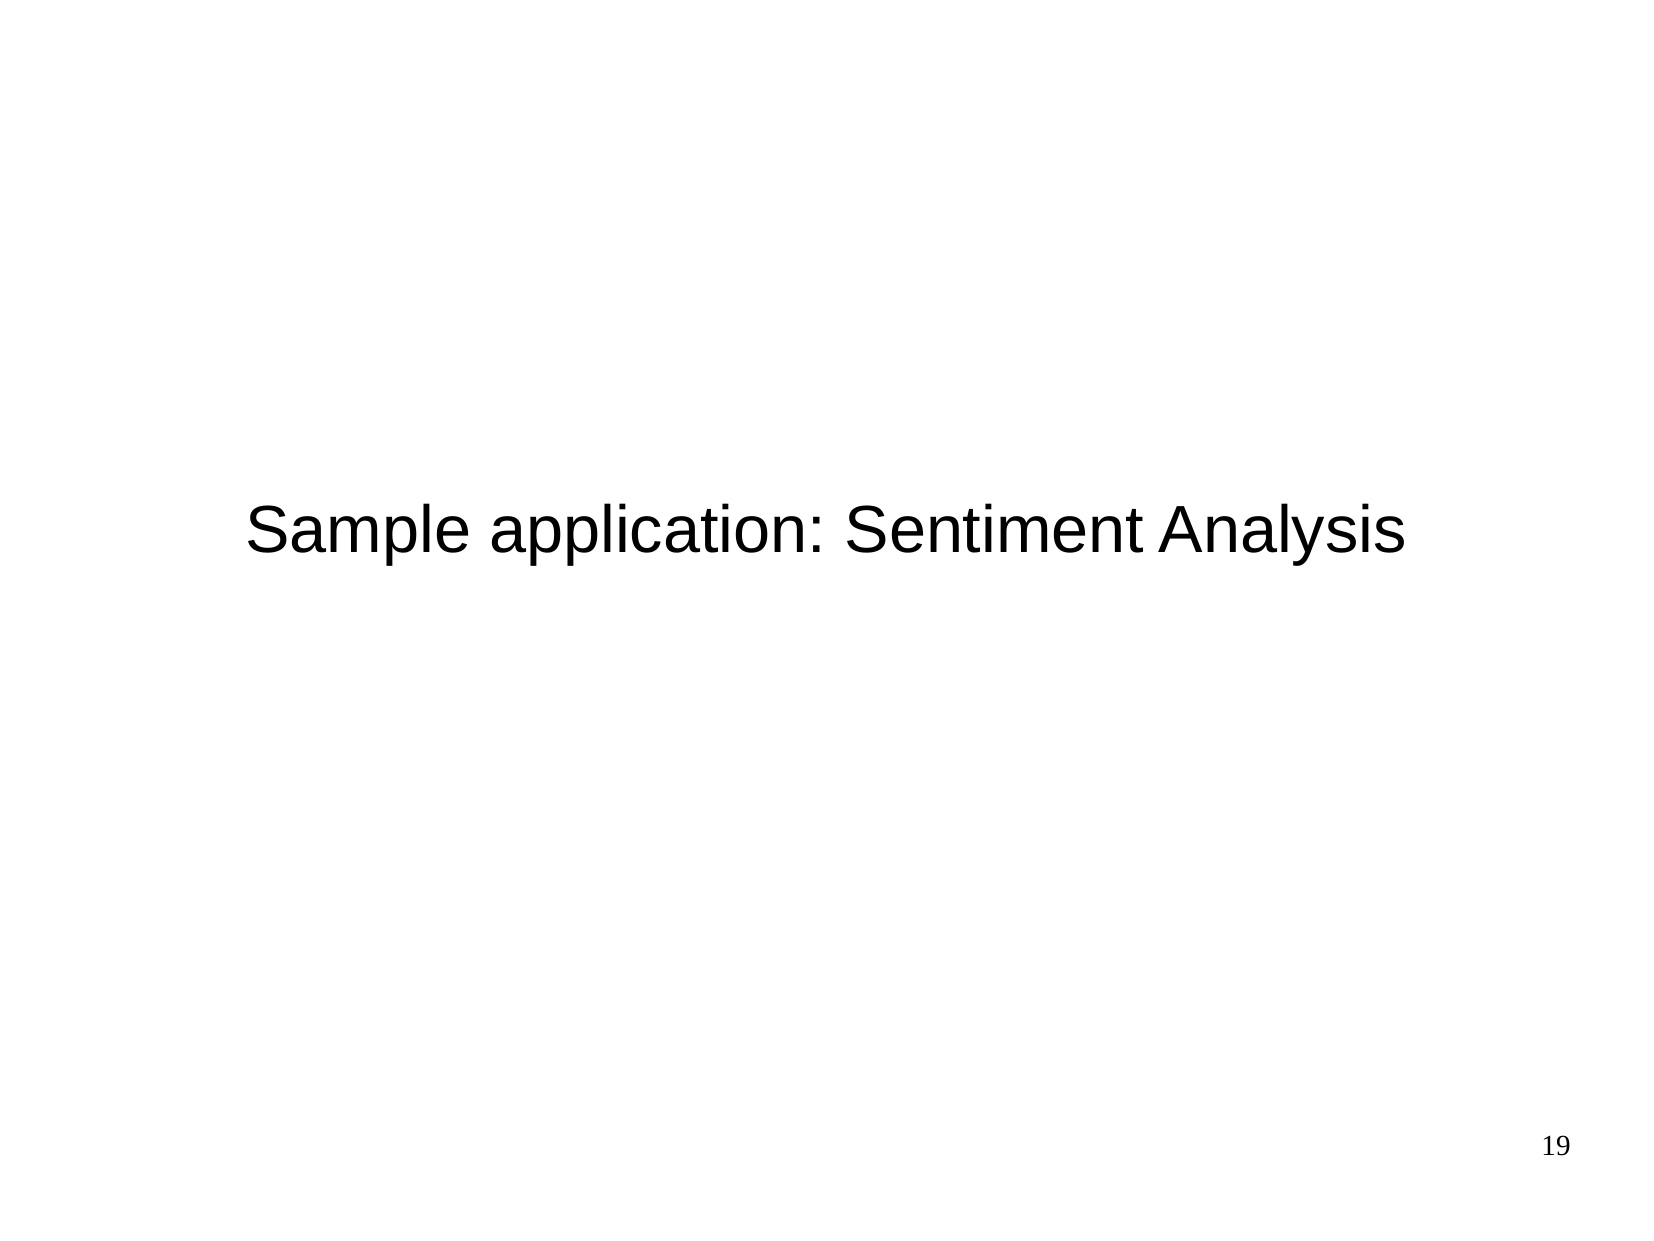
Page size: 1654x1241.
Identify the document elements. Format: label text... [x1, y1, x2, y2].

subtitle Sample application: Sentiment Analysis [82, 49, 1571, 1010]
